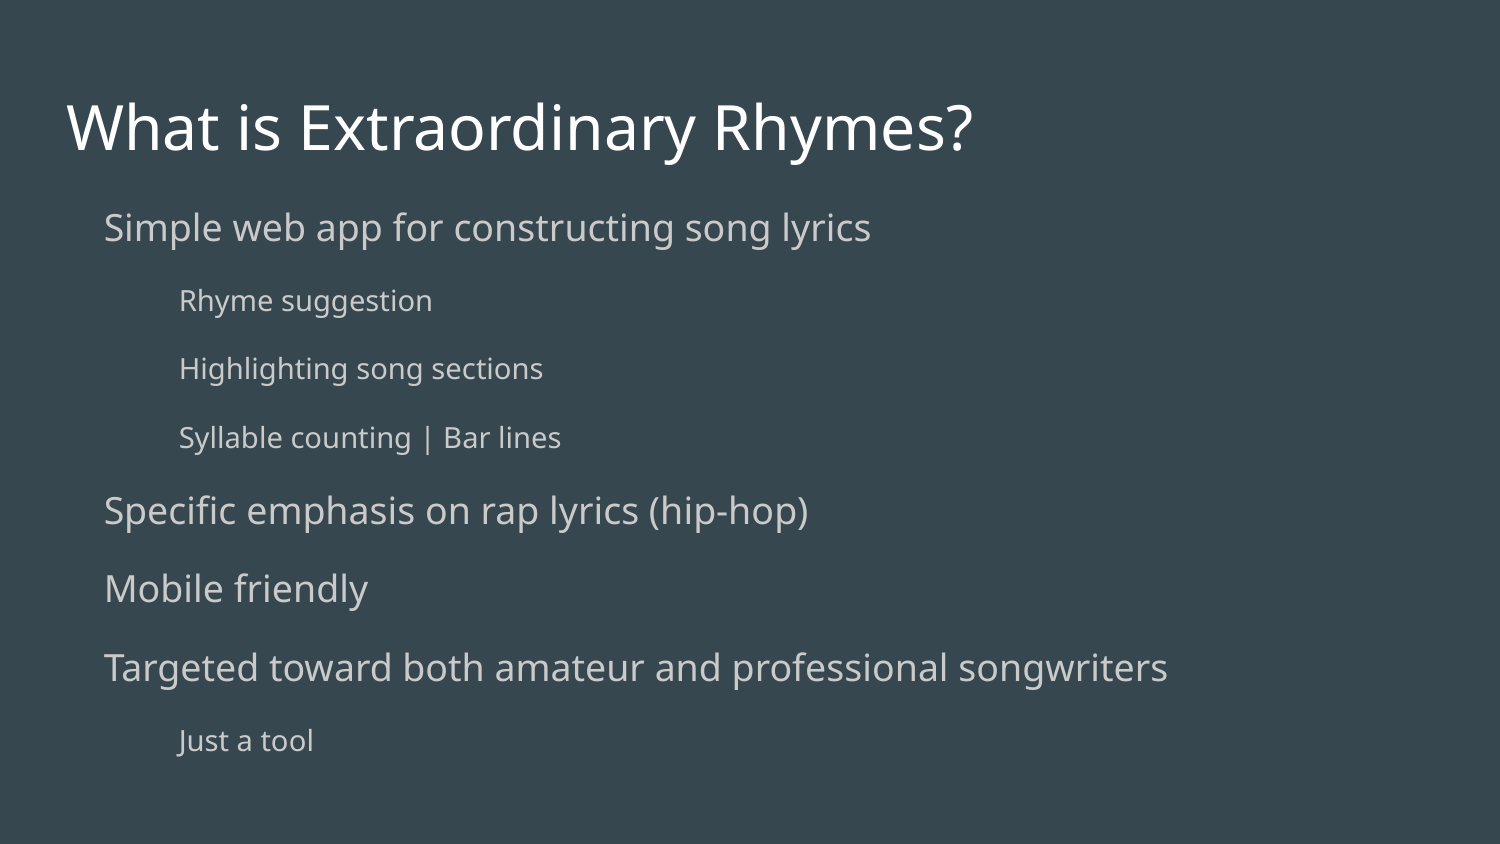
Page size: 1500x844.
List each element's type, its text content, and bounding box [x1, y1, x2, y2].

list Simple web app for constructing song lyrics Rhyme suggestion Highlighting song sections Syllable counting | Bar lines Specific emphasis on rap lyrics (hip-hop) Mobile friendly Targeted toward both amateur and professional songwriters Just a tool [51, 189, 1449, 750]
title What is Extraordinary Rhymes? [51, 72, 1449, 167]
